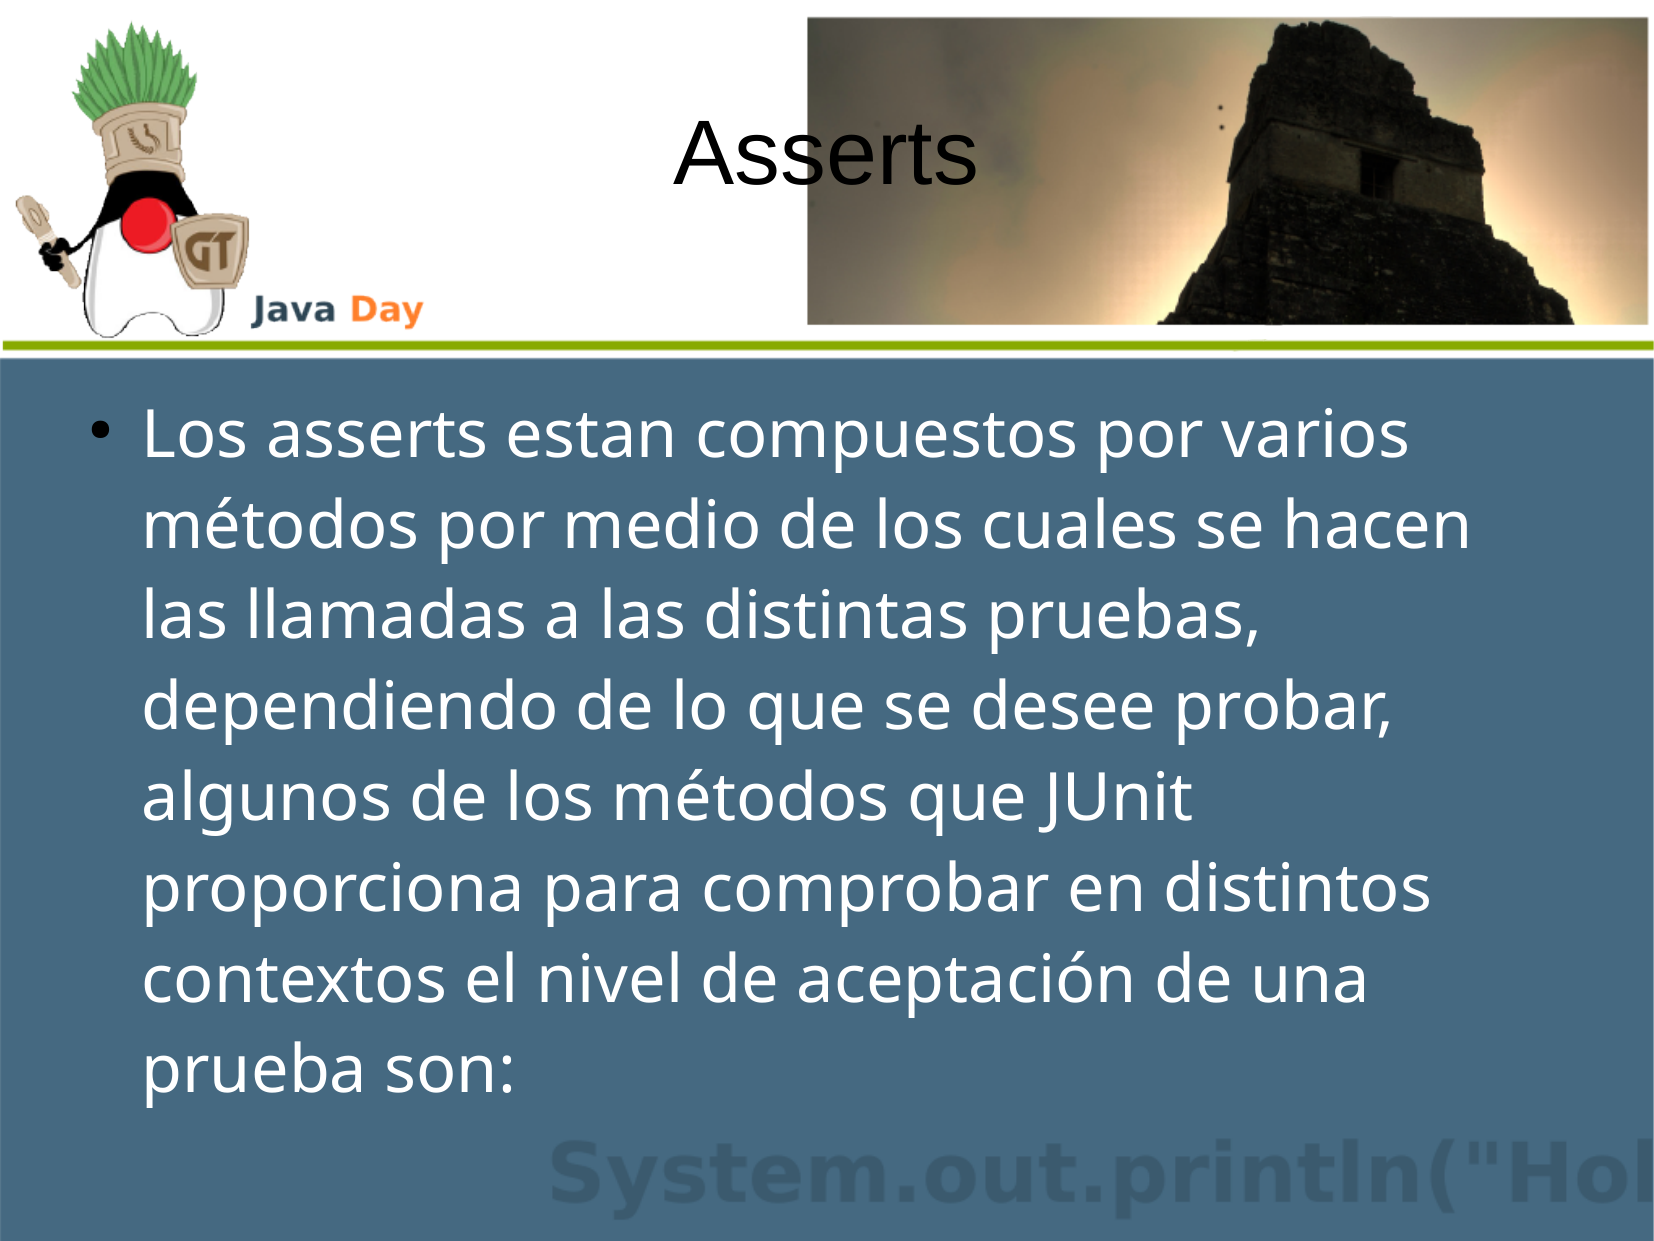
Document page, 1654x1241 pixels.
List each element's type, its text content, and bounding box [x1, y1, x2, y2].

title Asserts [82, 49, 1571, 257]
picture [0, 0, 1654, 1241]
list Los asserts estan compuestos por varios métodos por medio de los cuales se hacen las llamadas a las distintas pruebas, dependiendo de lo que se desee probar, algunos de los métodos que JUnit proporciona para comprobar en distintos contextos el nivel de aceptación de una prueba son: [70, 386, 1559, 1205]
